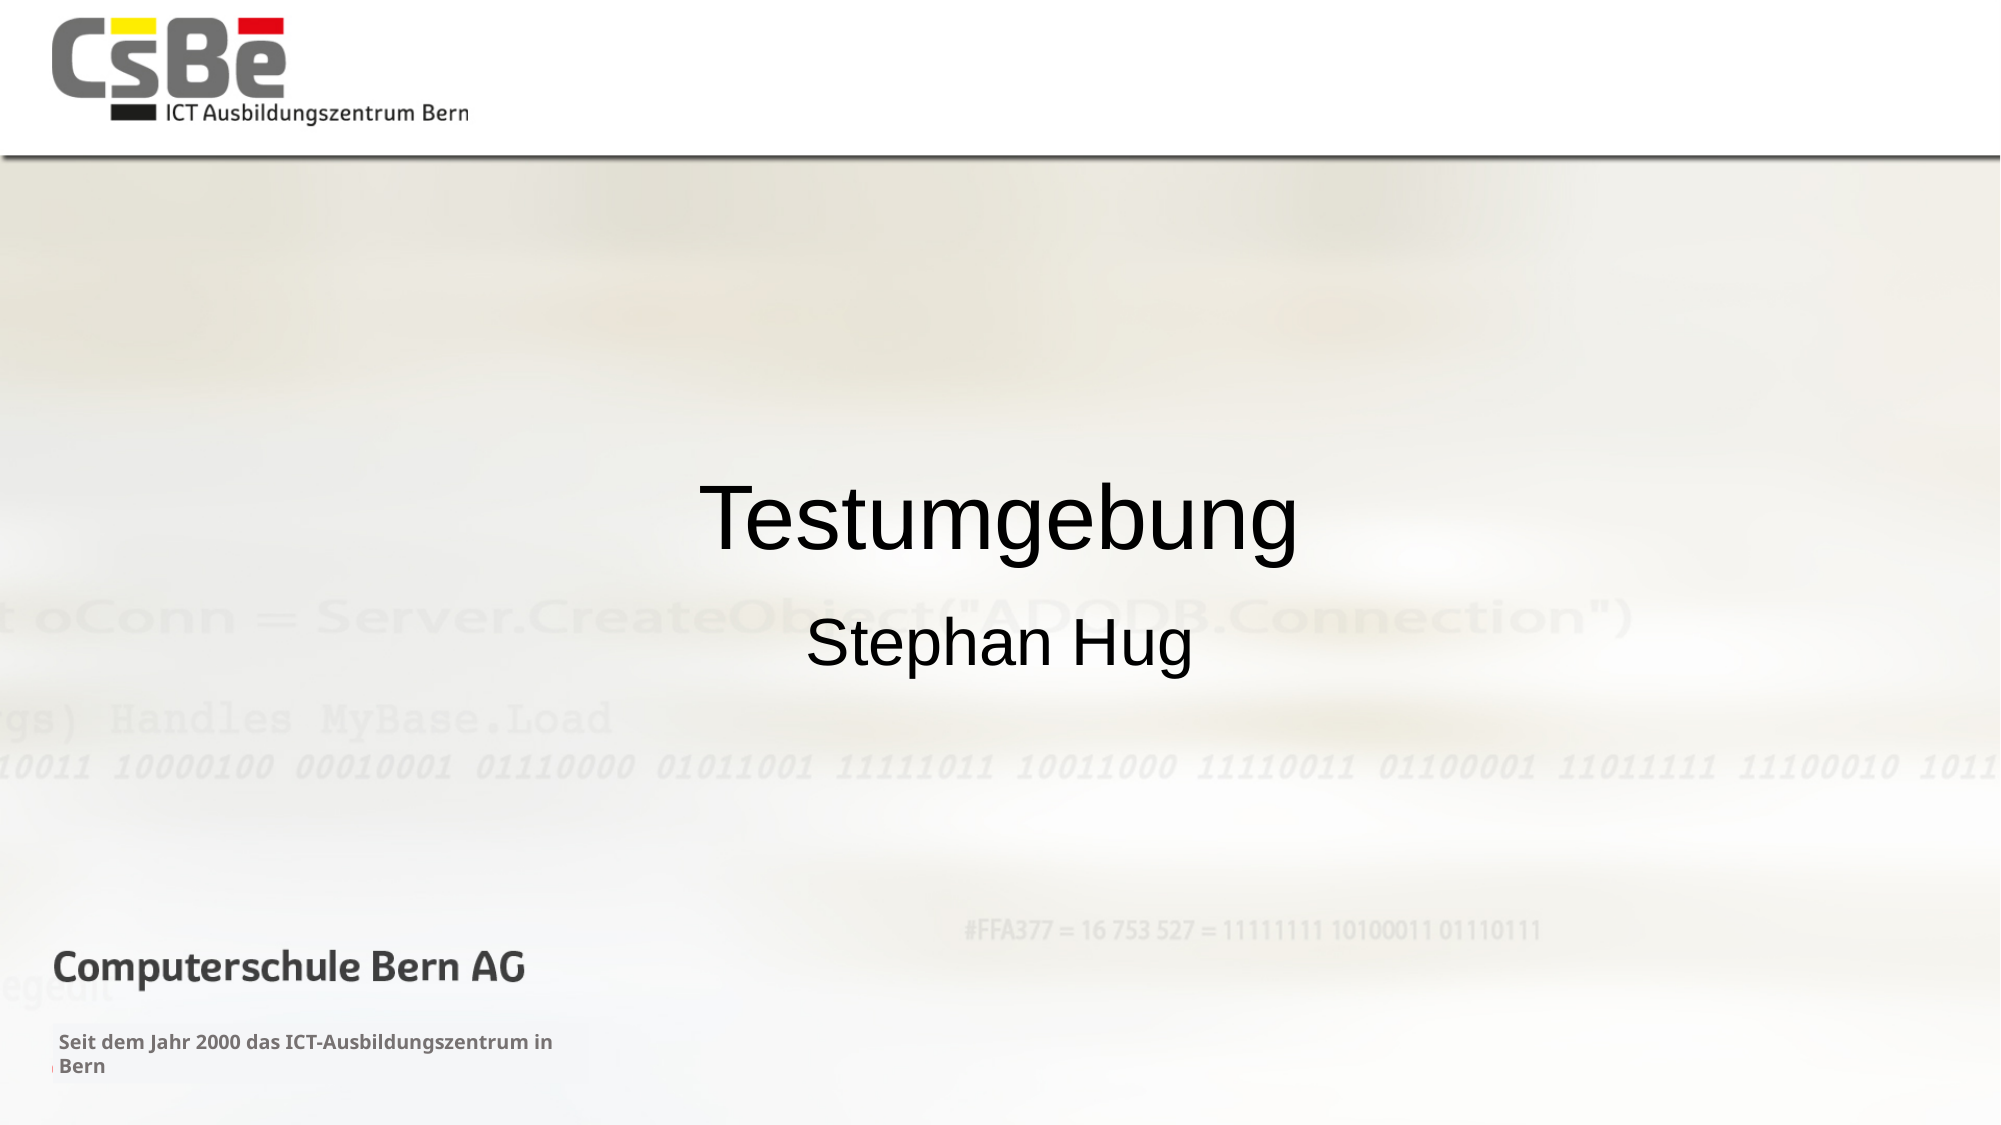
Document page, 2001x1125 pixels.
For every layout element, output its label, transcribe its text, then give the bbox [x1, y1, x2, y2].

title Testumgebung [249, 184, 1750, 576]
picture [0, 0, 2001, 1125]
subtitle Stephan Hug [249, 590, 1750, 863]
